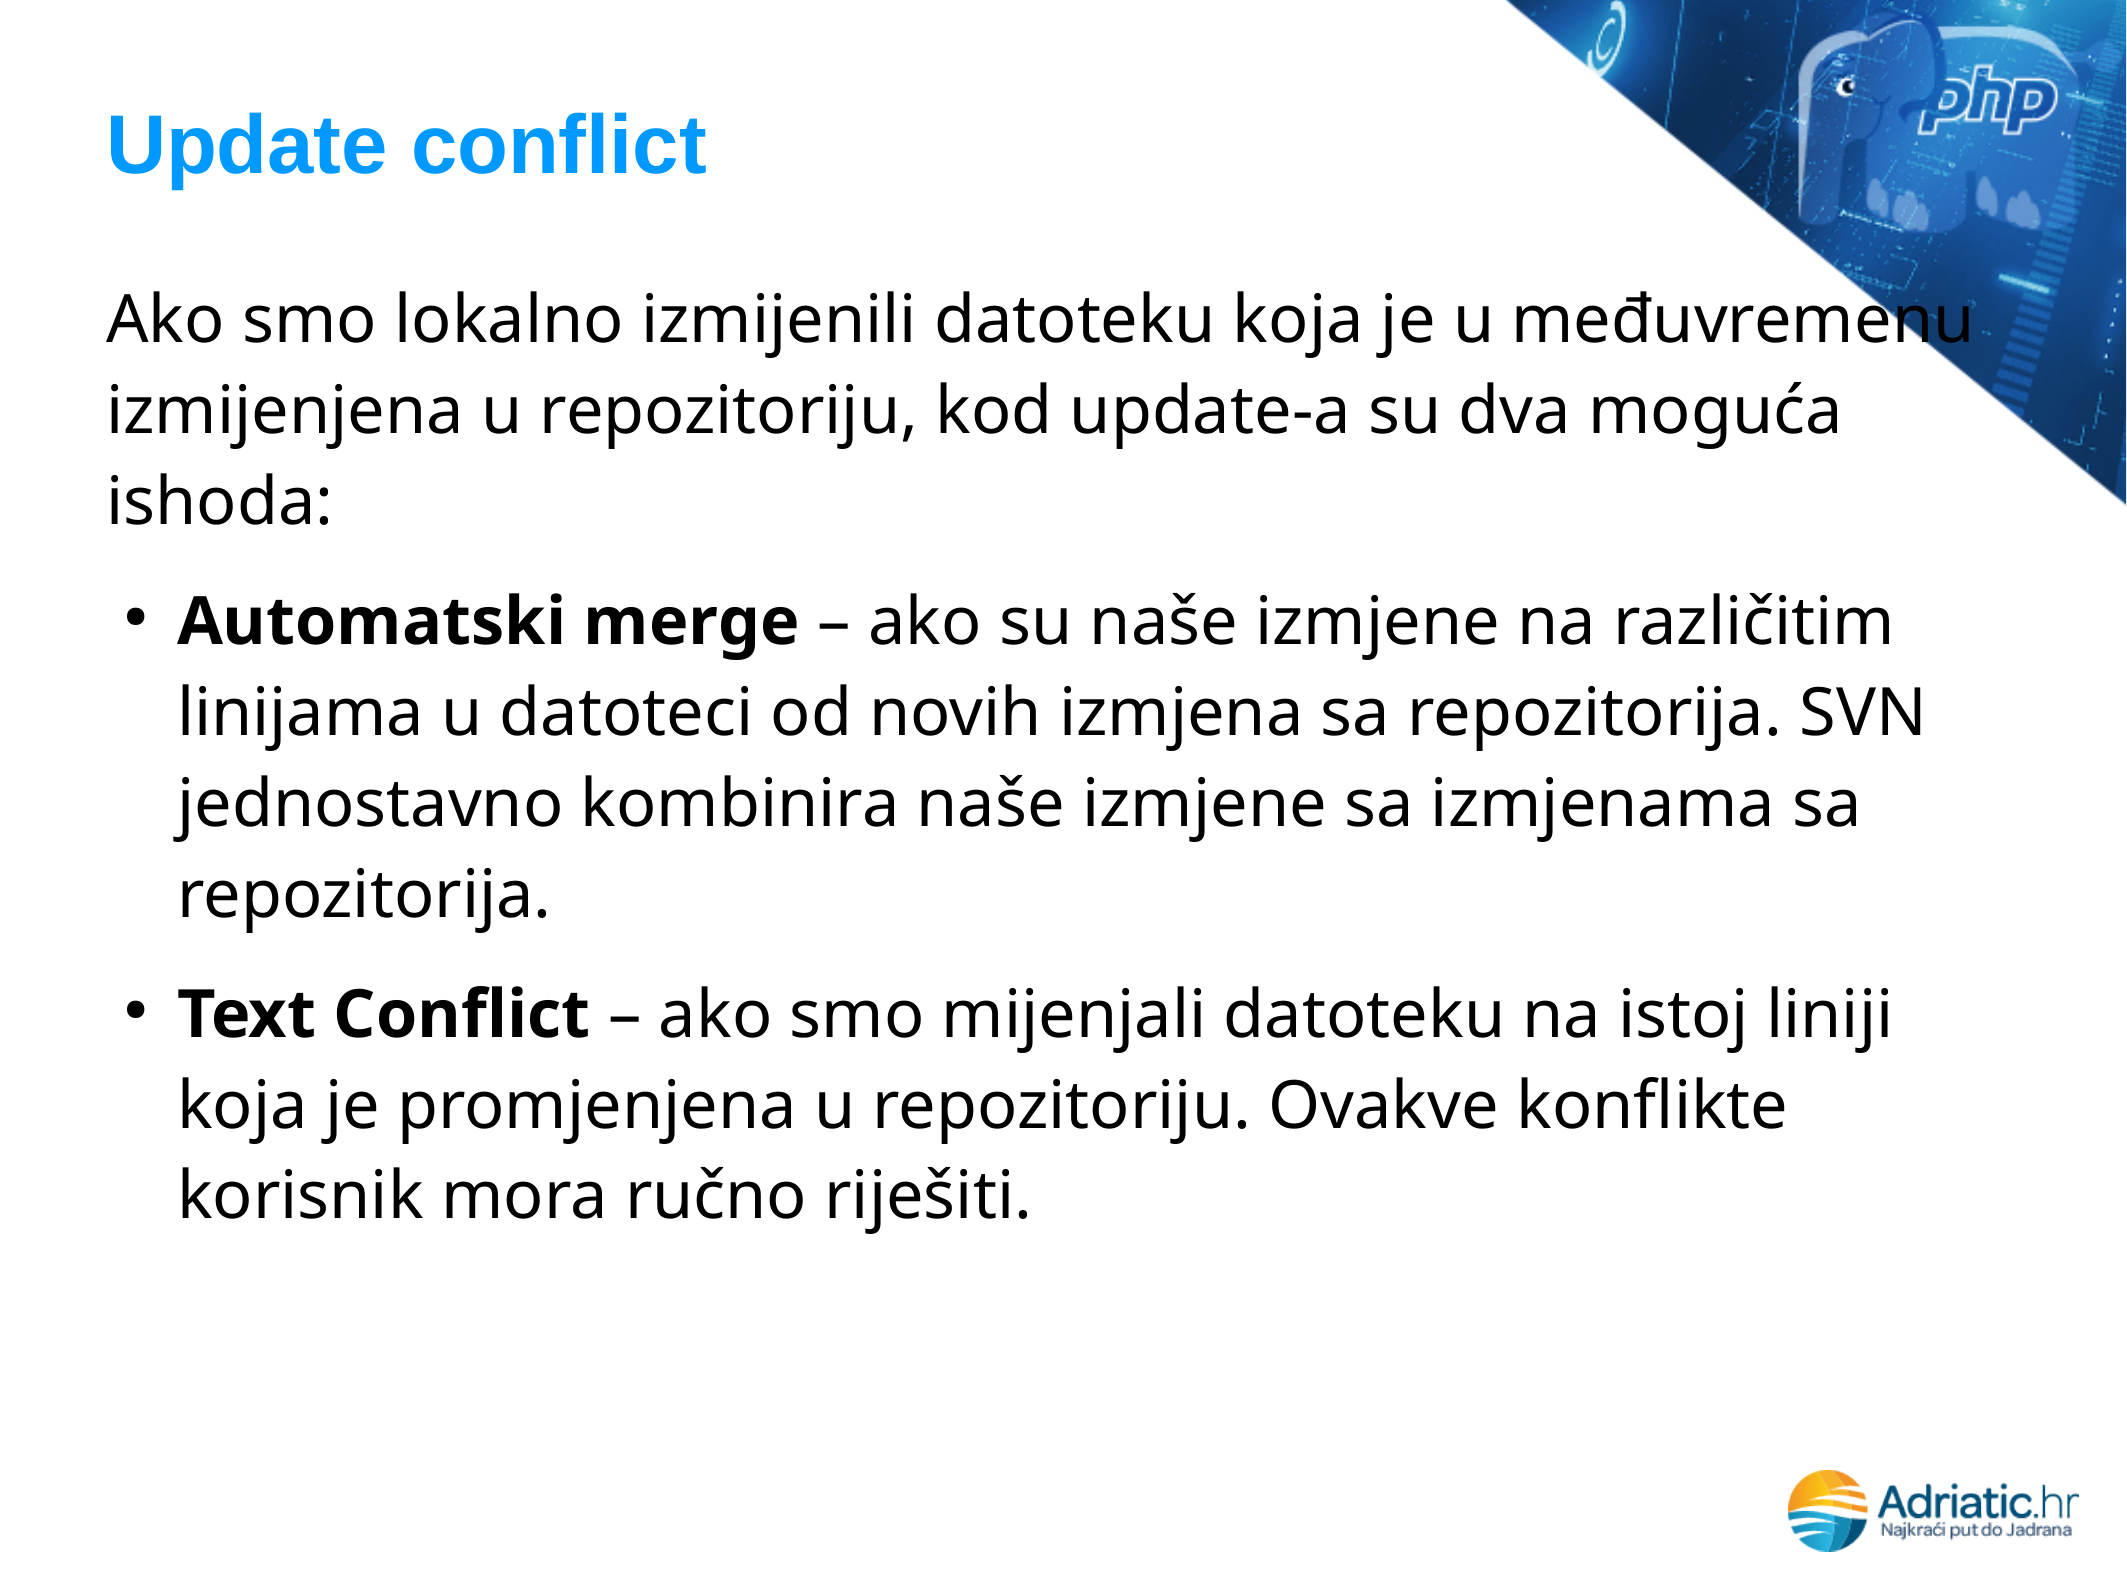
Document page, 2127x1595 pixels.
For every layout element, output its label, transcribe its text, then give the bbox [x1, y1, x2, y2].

list Ako smo lokalno izmijenili datoteku koja je u međuvremenu izmijenjena u repozitoriju, kod update-a su dva moguća ishoda: Automatski merge – ako su naše izmjene na različitim linijama u datoteci od novih izmjena sa repozitorija. SVN jednostavno kombinira naše izmjene sa izmjenama sa repozitorija. Text Conflict – ako smo mijenjali datoteku na istoj liniji koja je promjenjena u repozitoriju. Ovakve konflikte korisnik mora ručno riješiti. [106, 271, 2020, 1453]
picture [1505, 0, 2127, 625]
title Update conflict [106, 70, 1630, 219]
picture [1788, 1470, 2079, 1552]
